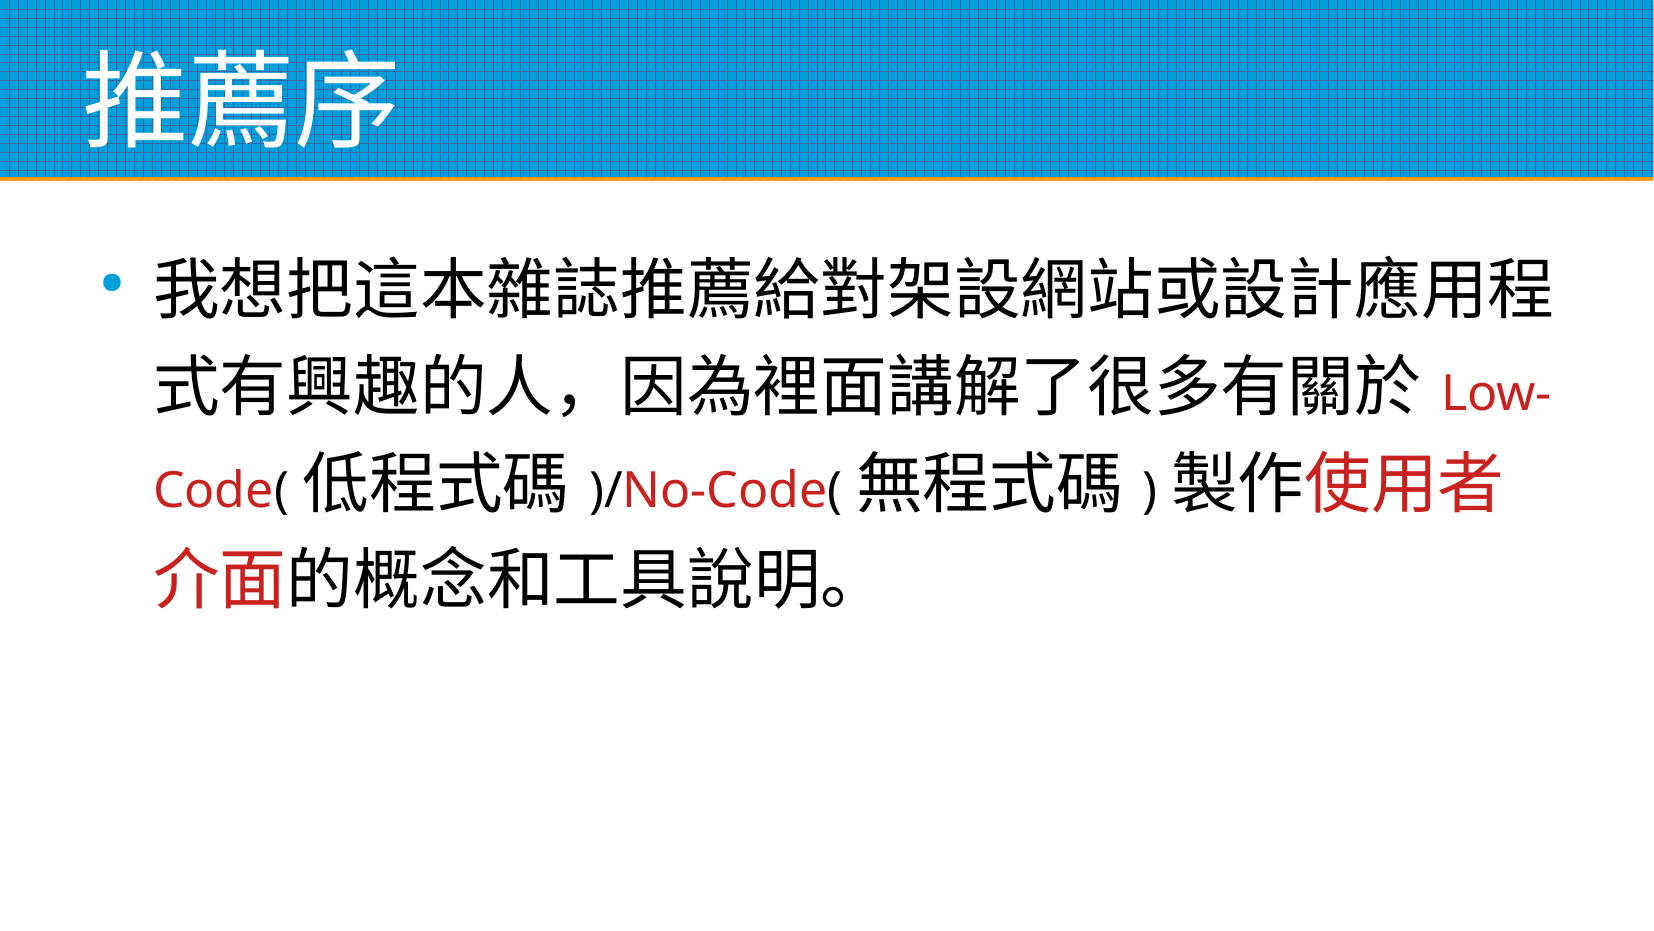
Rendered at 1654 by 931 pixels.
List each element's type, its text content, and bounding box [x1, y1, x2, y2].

list 我想把這本雜誌推薦給對架設網站或設計應用程式有興趣的人，因為裡面講解了很多有關於Low-Code(低程式碼)/No-Code(無程式碼)製作使用者介面的概念和工具說明。 [82, 236, 1563, 811]
title 推薦序 [82, 14, 1571, 171]
